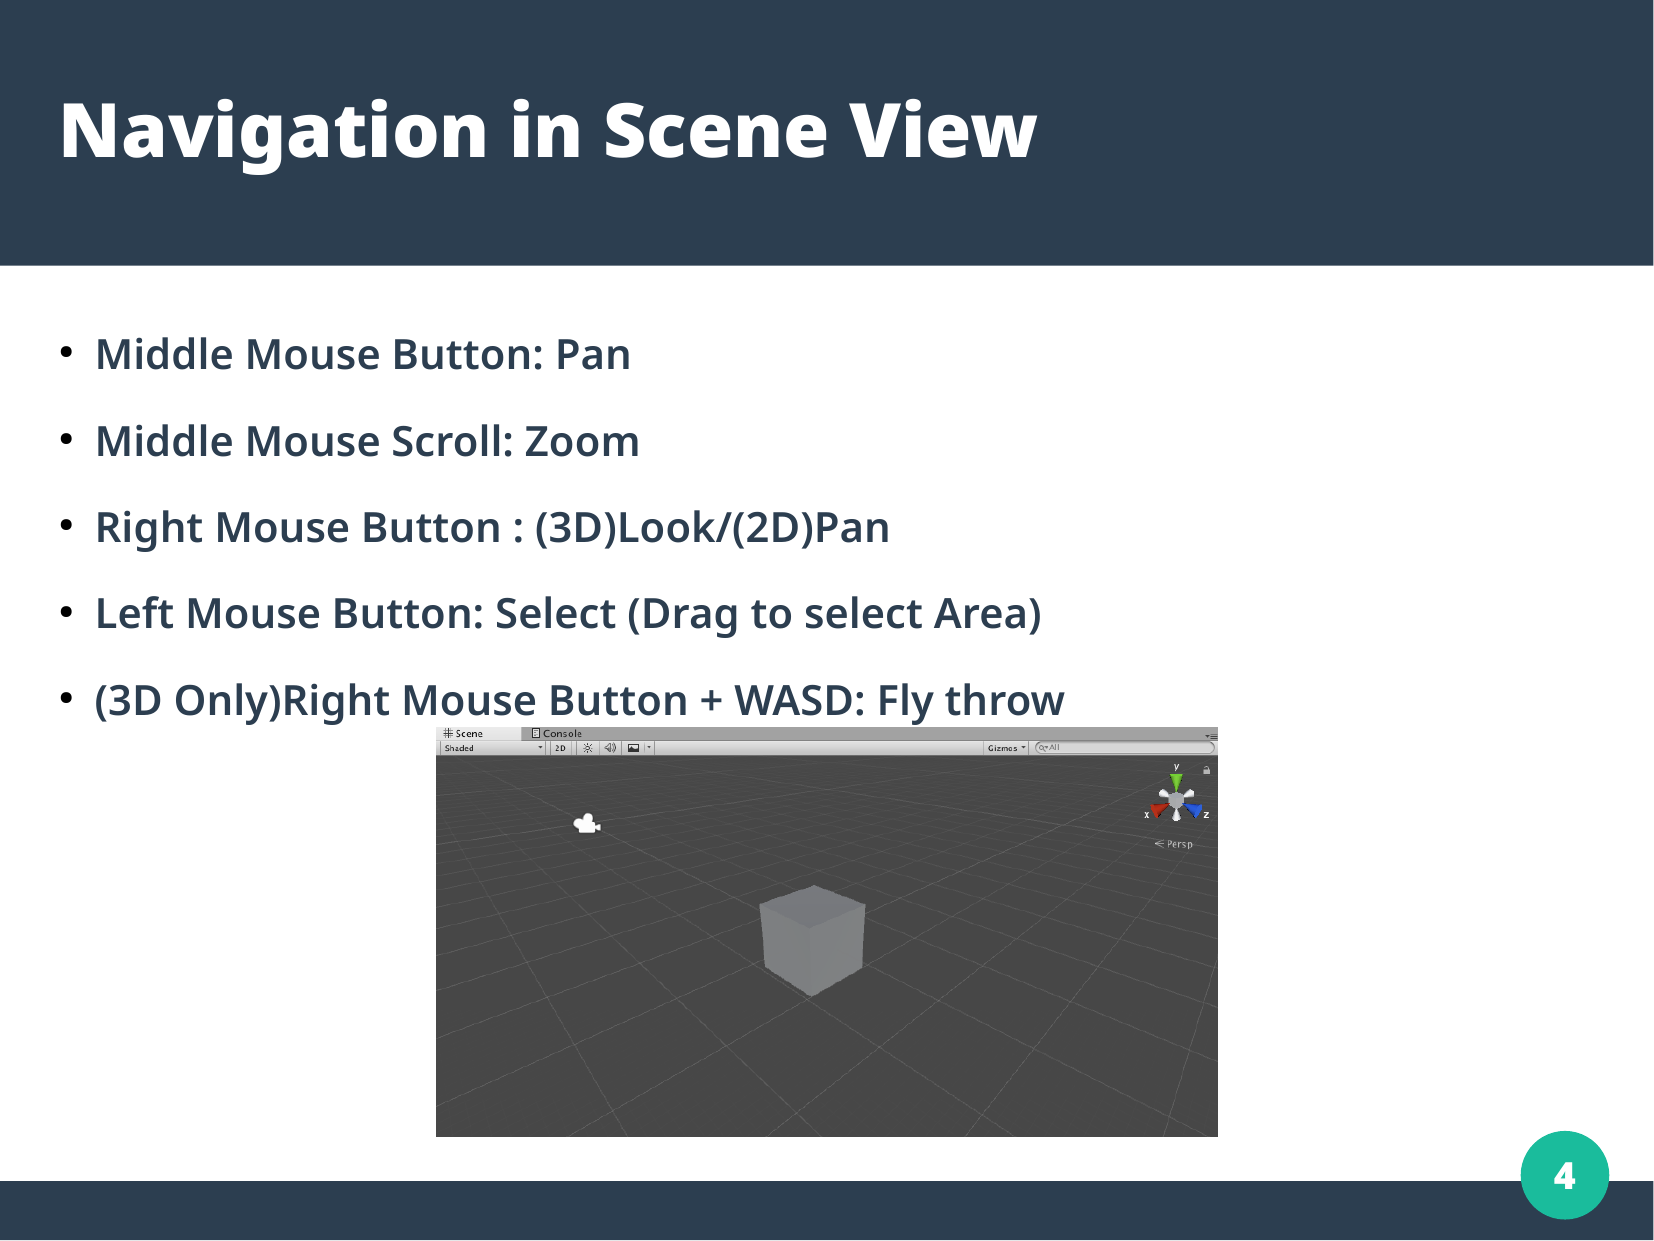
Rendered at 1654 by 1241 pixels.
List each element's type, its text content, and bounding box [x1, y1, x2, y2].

list Middle Mouse Button: Pan Middle Mouse Scroll: Zoom Right Mouse Button : (3D)Look/(2D)Pan Left Mouse Button: Select (Drag to select Area) (3D Only)Right Mouse Button + WASD: Fly throw [59, 324, 1595, 1152]
title Navigation in Scene View [59, 49, 1595, 207]
picture [436, 727, 1218, 1137]
